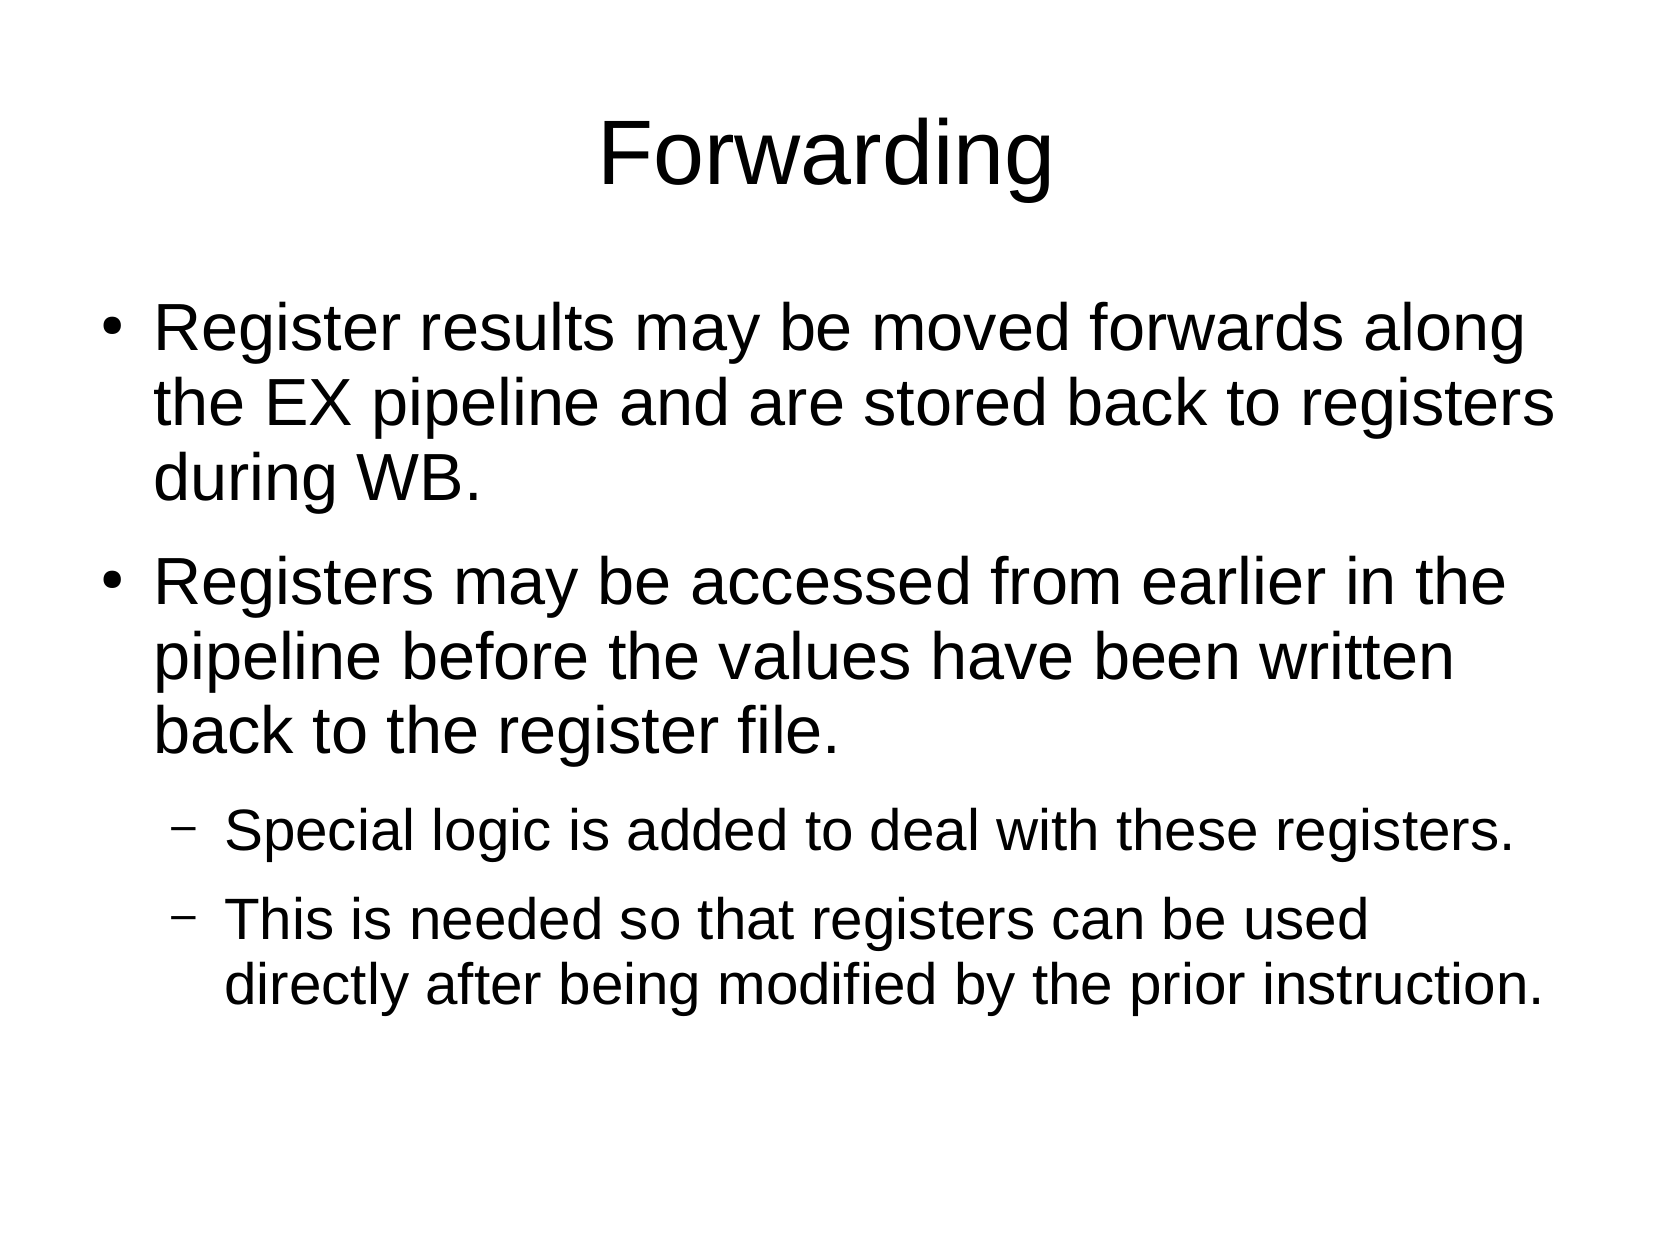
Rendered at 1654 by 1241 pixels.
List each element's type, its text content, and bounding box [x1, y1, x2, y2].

title Forwarding [82, 49, 1571, 257]
list Register results may be moved forwards along the EX pipeline and are stored back to registers during WB. Registers may be accessed from earlier in the pipeline before the values have been written back to the register file. Special logic is added to deal with these registers. This is needed so that registers can be used directly after being modified by the prior instruction. [82, 290, 1571, 1109]
